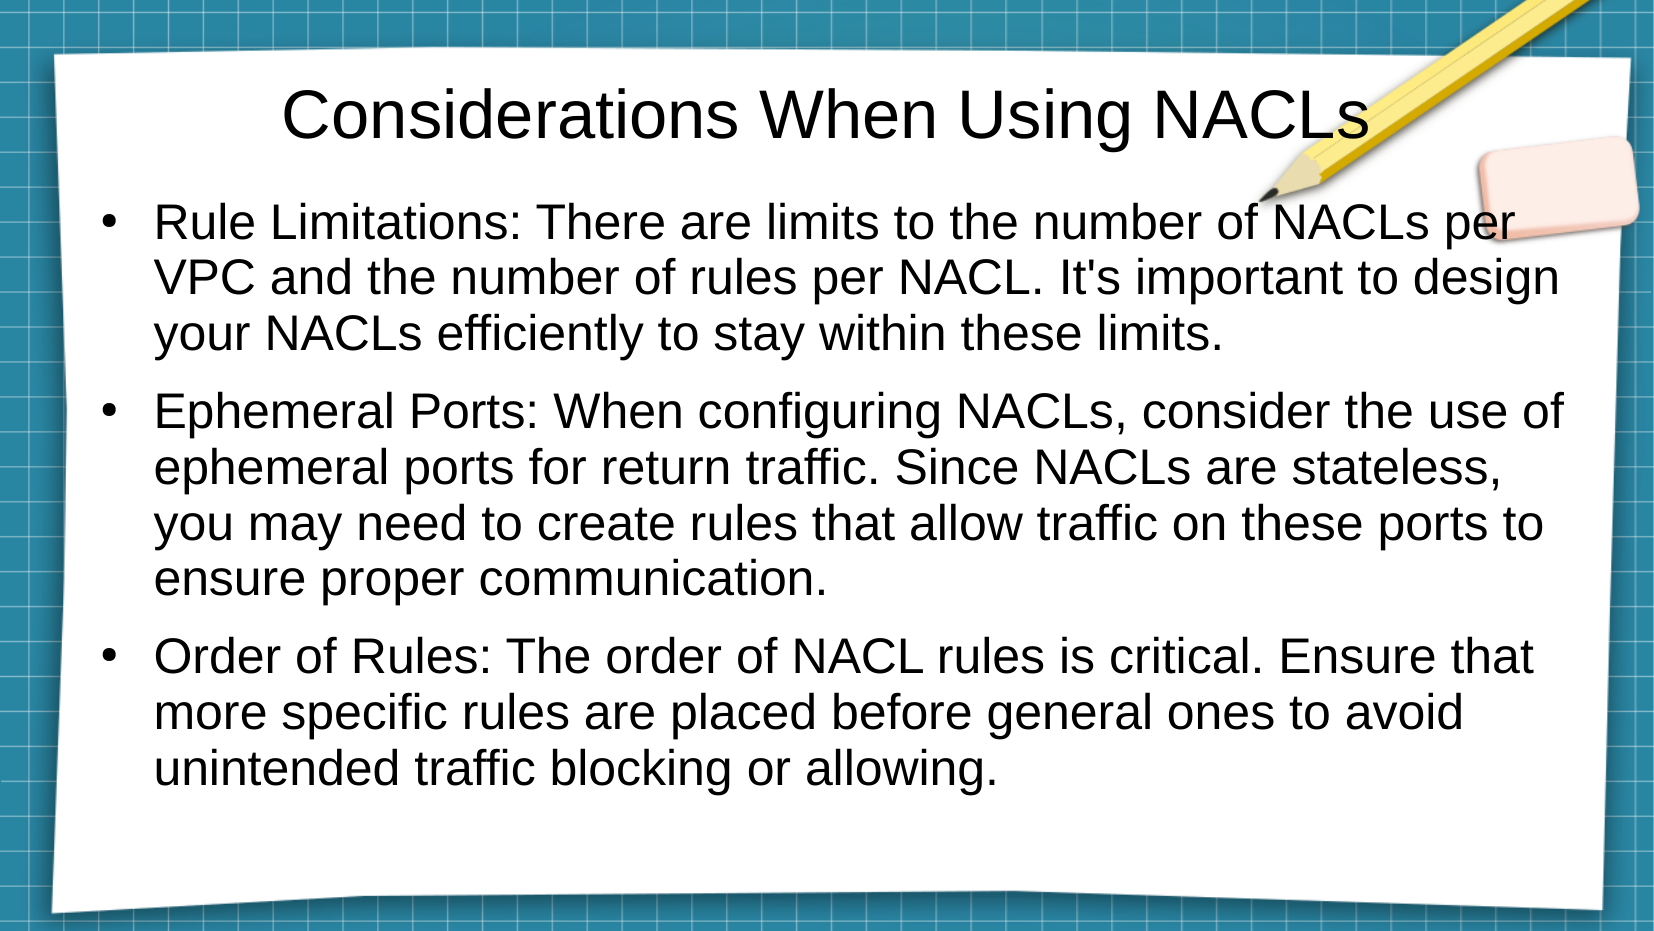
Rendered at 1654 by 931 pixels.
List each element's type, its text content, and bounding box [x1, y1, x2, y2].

title Considerations When Using NACLs [82, 37, 1571, 193]
list Rule Limitations: There are limits to the number of NACLs per VPC and the number of rules per NACL. It's important to design your NACLs efficiently to stay within these limits. Ephemeral Ports: When configuring NACLs, consider the use of ephemeral ports for return traffic. Since NACLs are stateless, you may need to create rules that allow traffic on these ports to ensure proper communication. Order of Rules: The order of NACL rules is critical. Ensure that more specific rules are placed before general ones to avoid unintended traffic blocking or allowing. [82, 193, 1571, 877]
picture [0, 0, 1654, 931]
